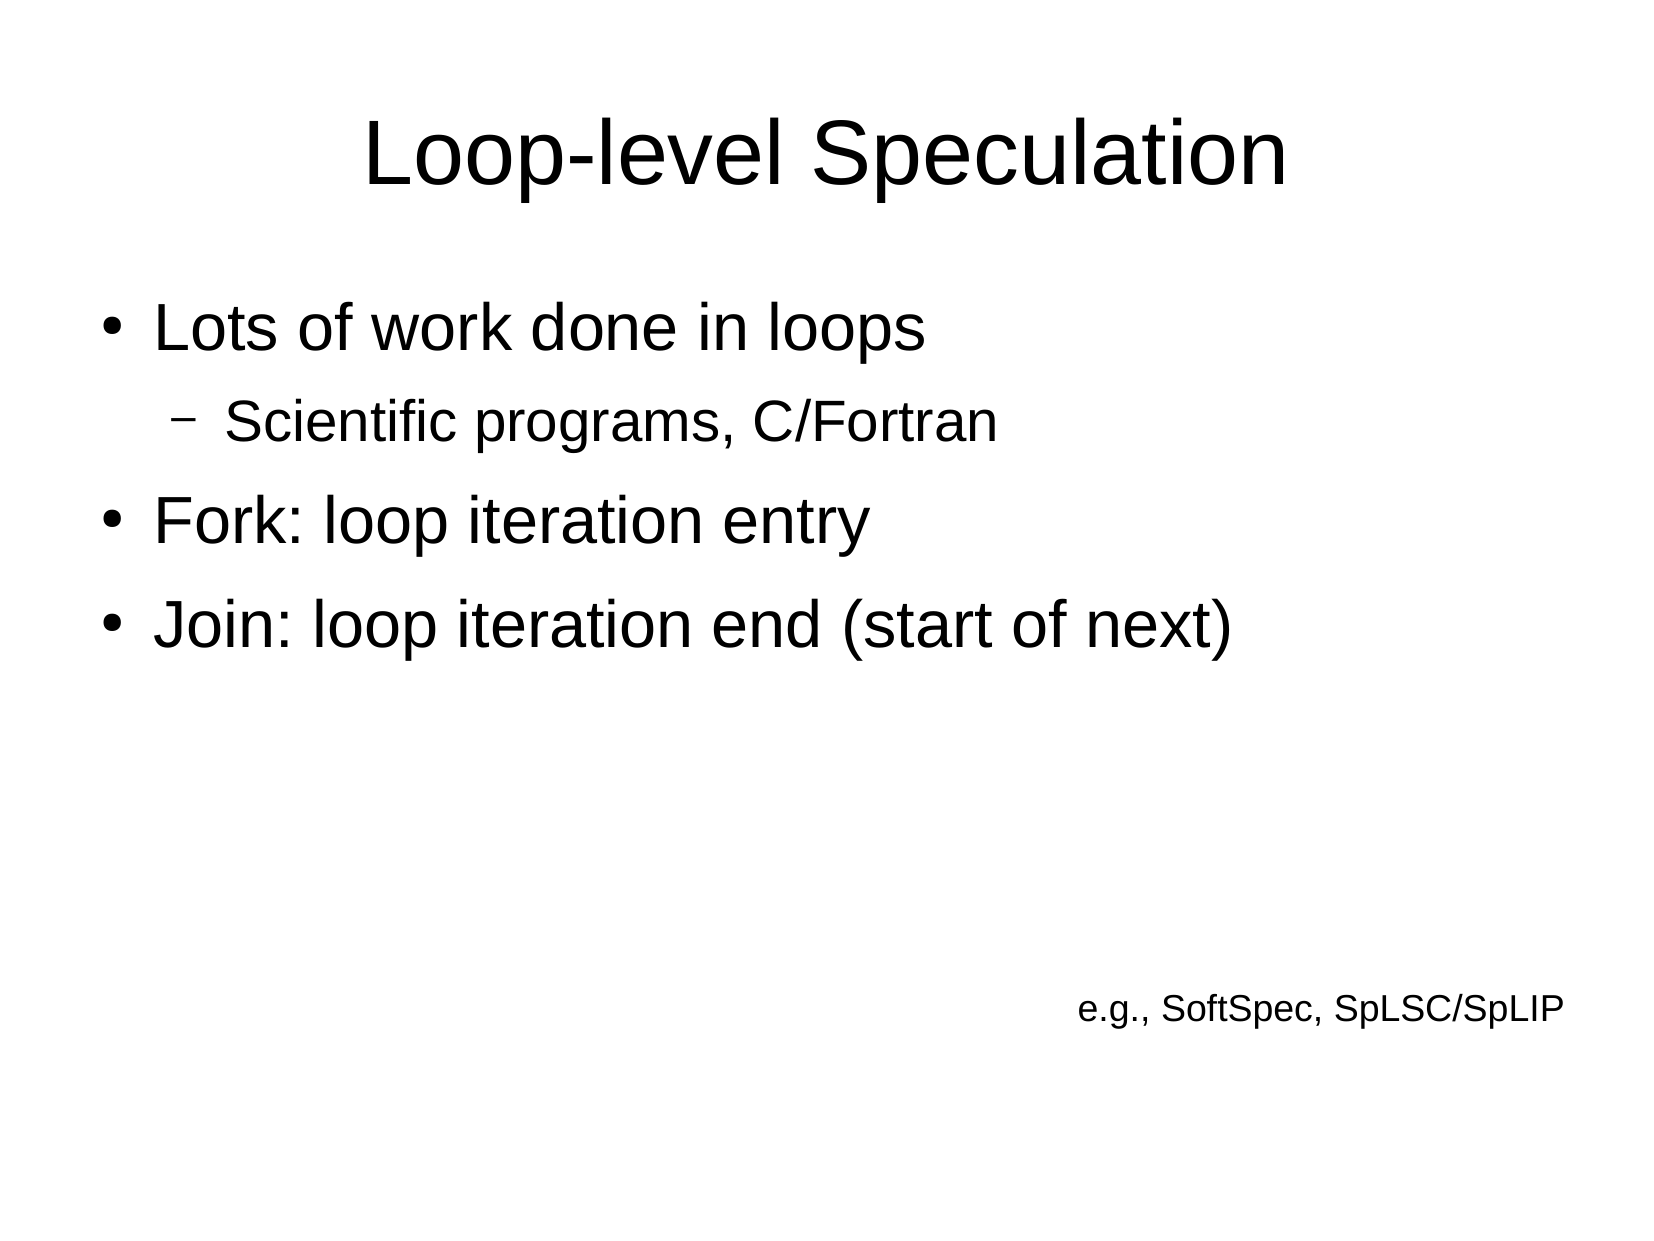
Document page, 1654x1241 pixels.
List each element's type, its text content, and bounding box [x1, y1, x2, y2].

text_box e.g., SoftSpec, SpLSC/SpLIP [1062, 980, 1607, 1080]
title Loop-level Speculation [82, 49, 1571, 257]
list Lots of work done in loops Scientific programs, C/Fortran Fork: loop iteration entry Join: loop iteration end (start of next) [82, 290, 1571, 1010]
